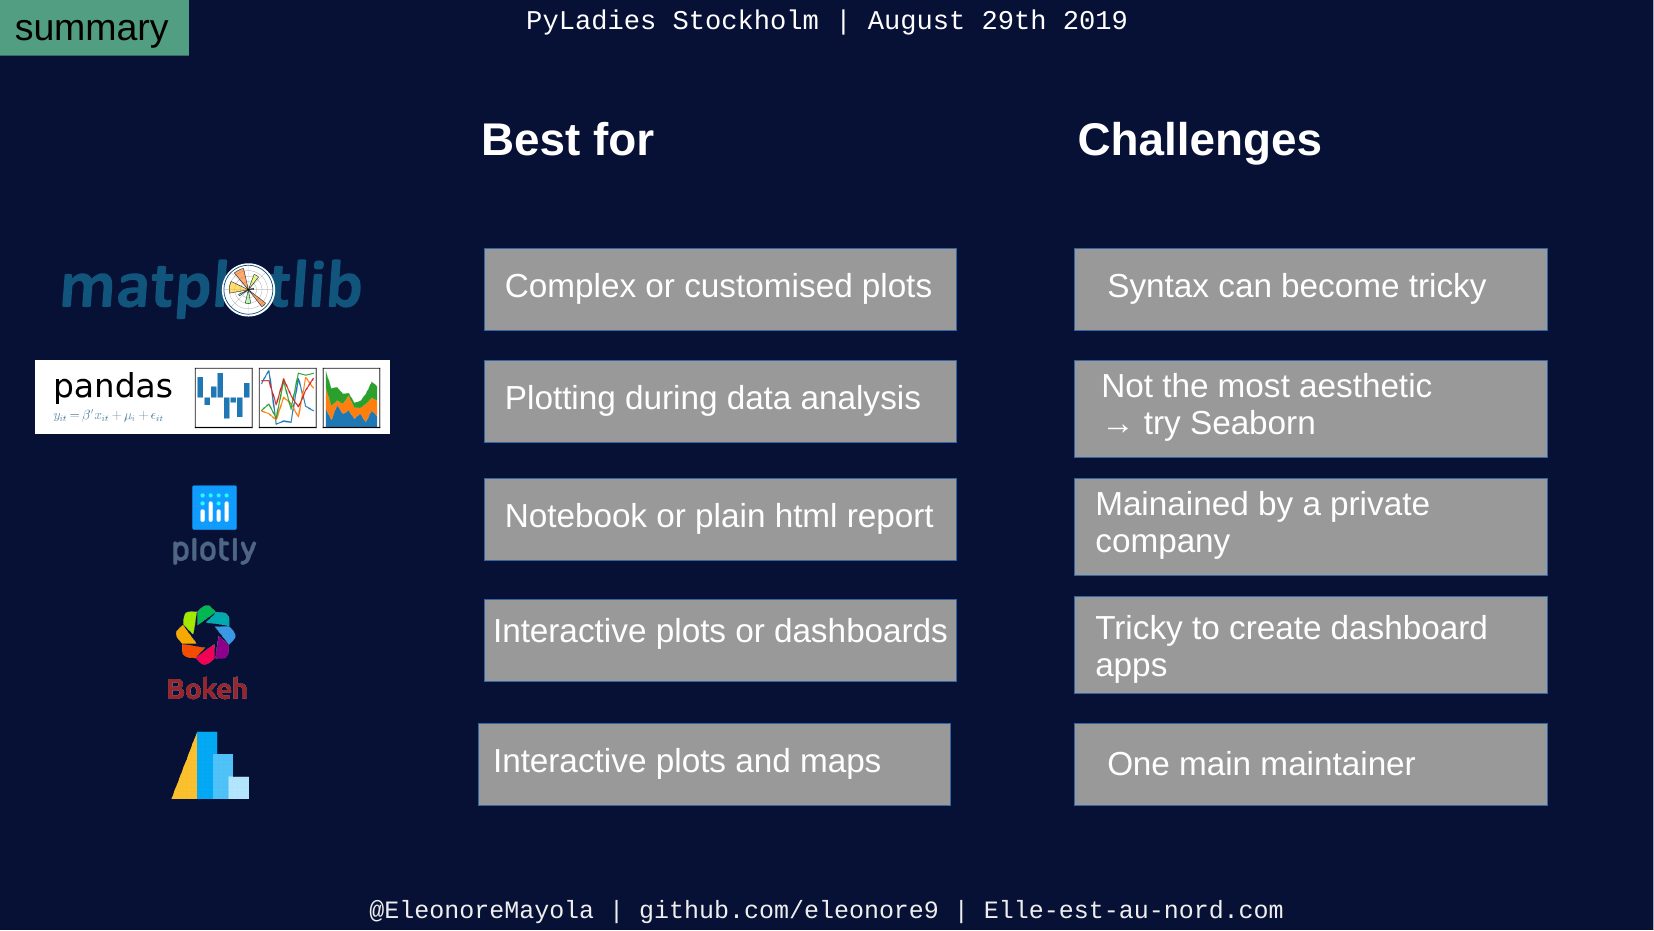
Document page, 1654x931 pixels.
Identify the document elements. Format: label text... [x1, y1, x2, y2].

text_box [484, 599, 957, 605]
text_box Interactive plots and maps [478, 734, 916, 815]
text_box [1074, 723, 1548, 806]
text_box [1074, 596, 1548, 694]
picture [49, 248, 378, 328]
text_box Challenges [1062, 106, 1418, 173]
text_box Plotting during data analysis [490, 372, 963, 497]
text_box summary [0, 0, 189, 56]
text_box Notebook or plain html report [490, 490, 957, 599]
text_box Not the most aesthetic → try Seaborn [1086, 360, 1548, 450]
text_box PyLadies Stockholm | August 29th 2019 [265, 0, 1388, 60]
picture [165, 602, 249, 701]
picture [165, 477, 264, 573]
text_box [1074, 248, 1548, 331]
text_box [484, 360, 957, 443]
text_box [1074, 360, 1548, 458]
text_box Best for [466, 106, 821, 173]
text_box [478, 723, 951, 806]
text_box Syntax can become tricky [1092, 259, 1512, 319]
picture [35, 360, 390, 435]
text_box One main maintainer [1092, 738, 1436, 856]
text_box @EleonoreMayola | github.com/eleonore9 | Elle-est-au-nord.com [295, 862, 1359, 931]
text_box Mainained by a private company [1080, 478, 1548, 568]
text_box Interactive plots or dashboards [478, 605, 1004, 715]
picture [165, 720, 255, 810]
text_box [484, 248, 957, 331]
text_box [484, 478, 957, 561]
text_box Tricky to create dashboard apps [1080, 602, 1506, 709]
text_box [1074, 478, 1548, 576]
text_box Complex or customised plots [490, 259, 975, 355]
